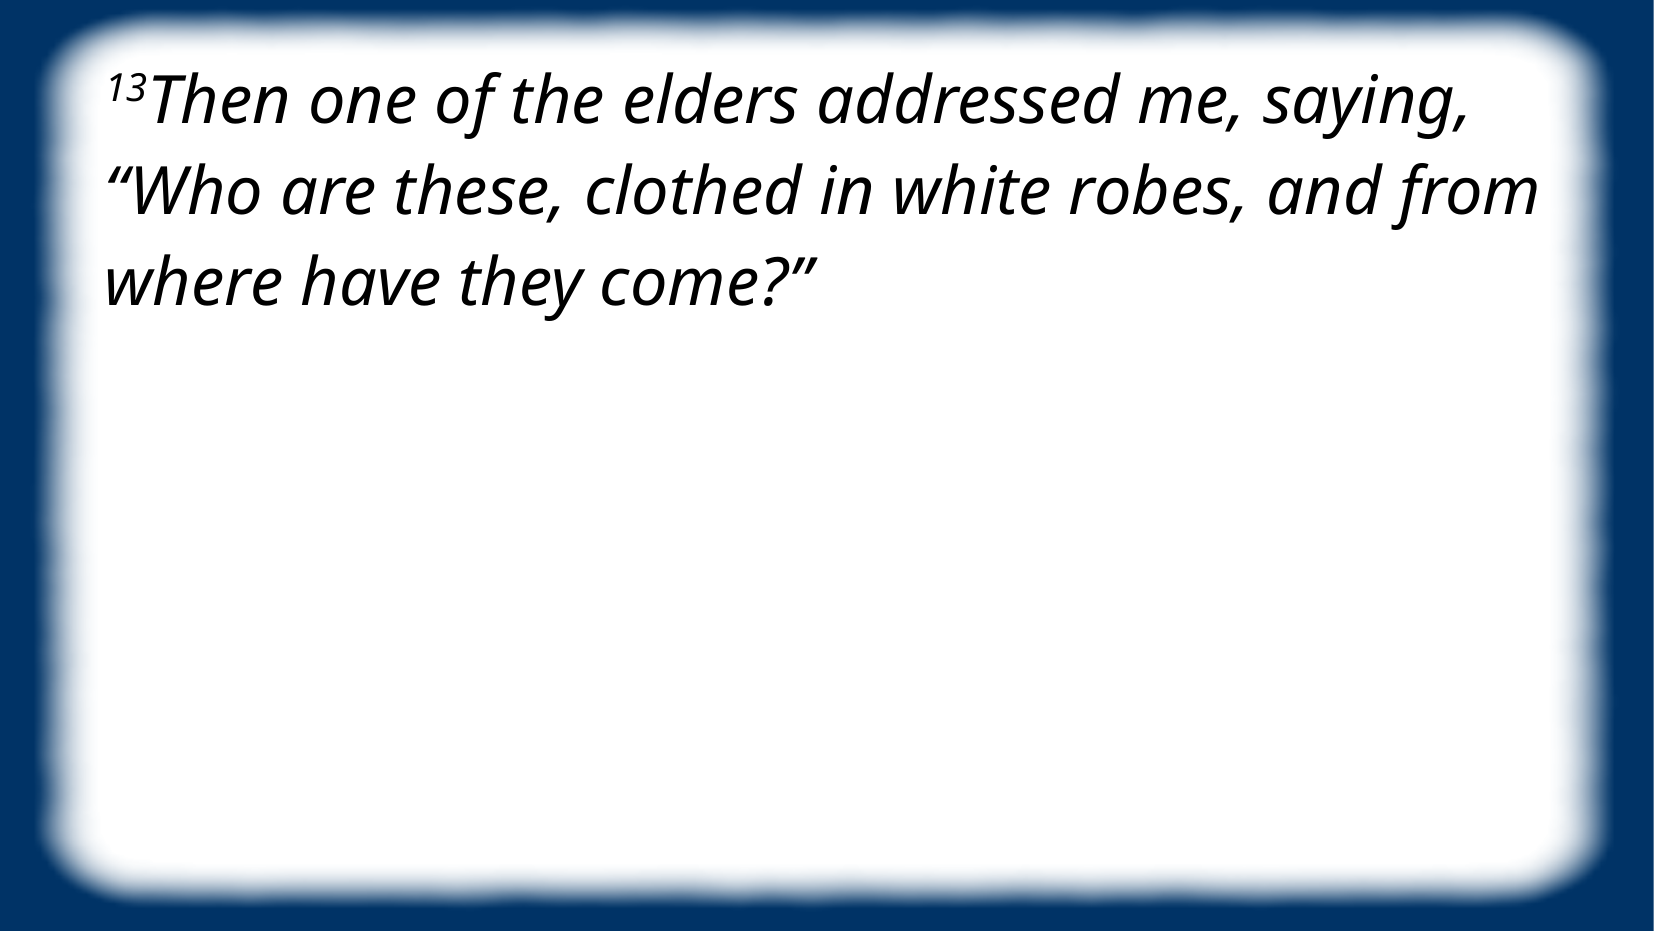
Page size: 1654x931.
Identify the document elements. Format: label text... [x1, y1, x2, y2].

text_box 13Then one of the elders addressed me, saying, “Who are these, clothed in white robes, and from where have they come?” [90, 45, 1576, 361]
picture [0, 0, 1654, 931]
